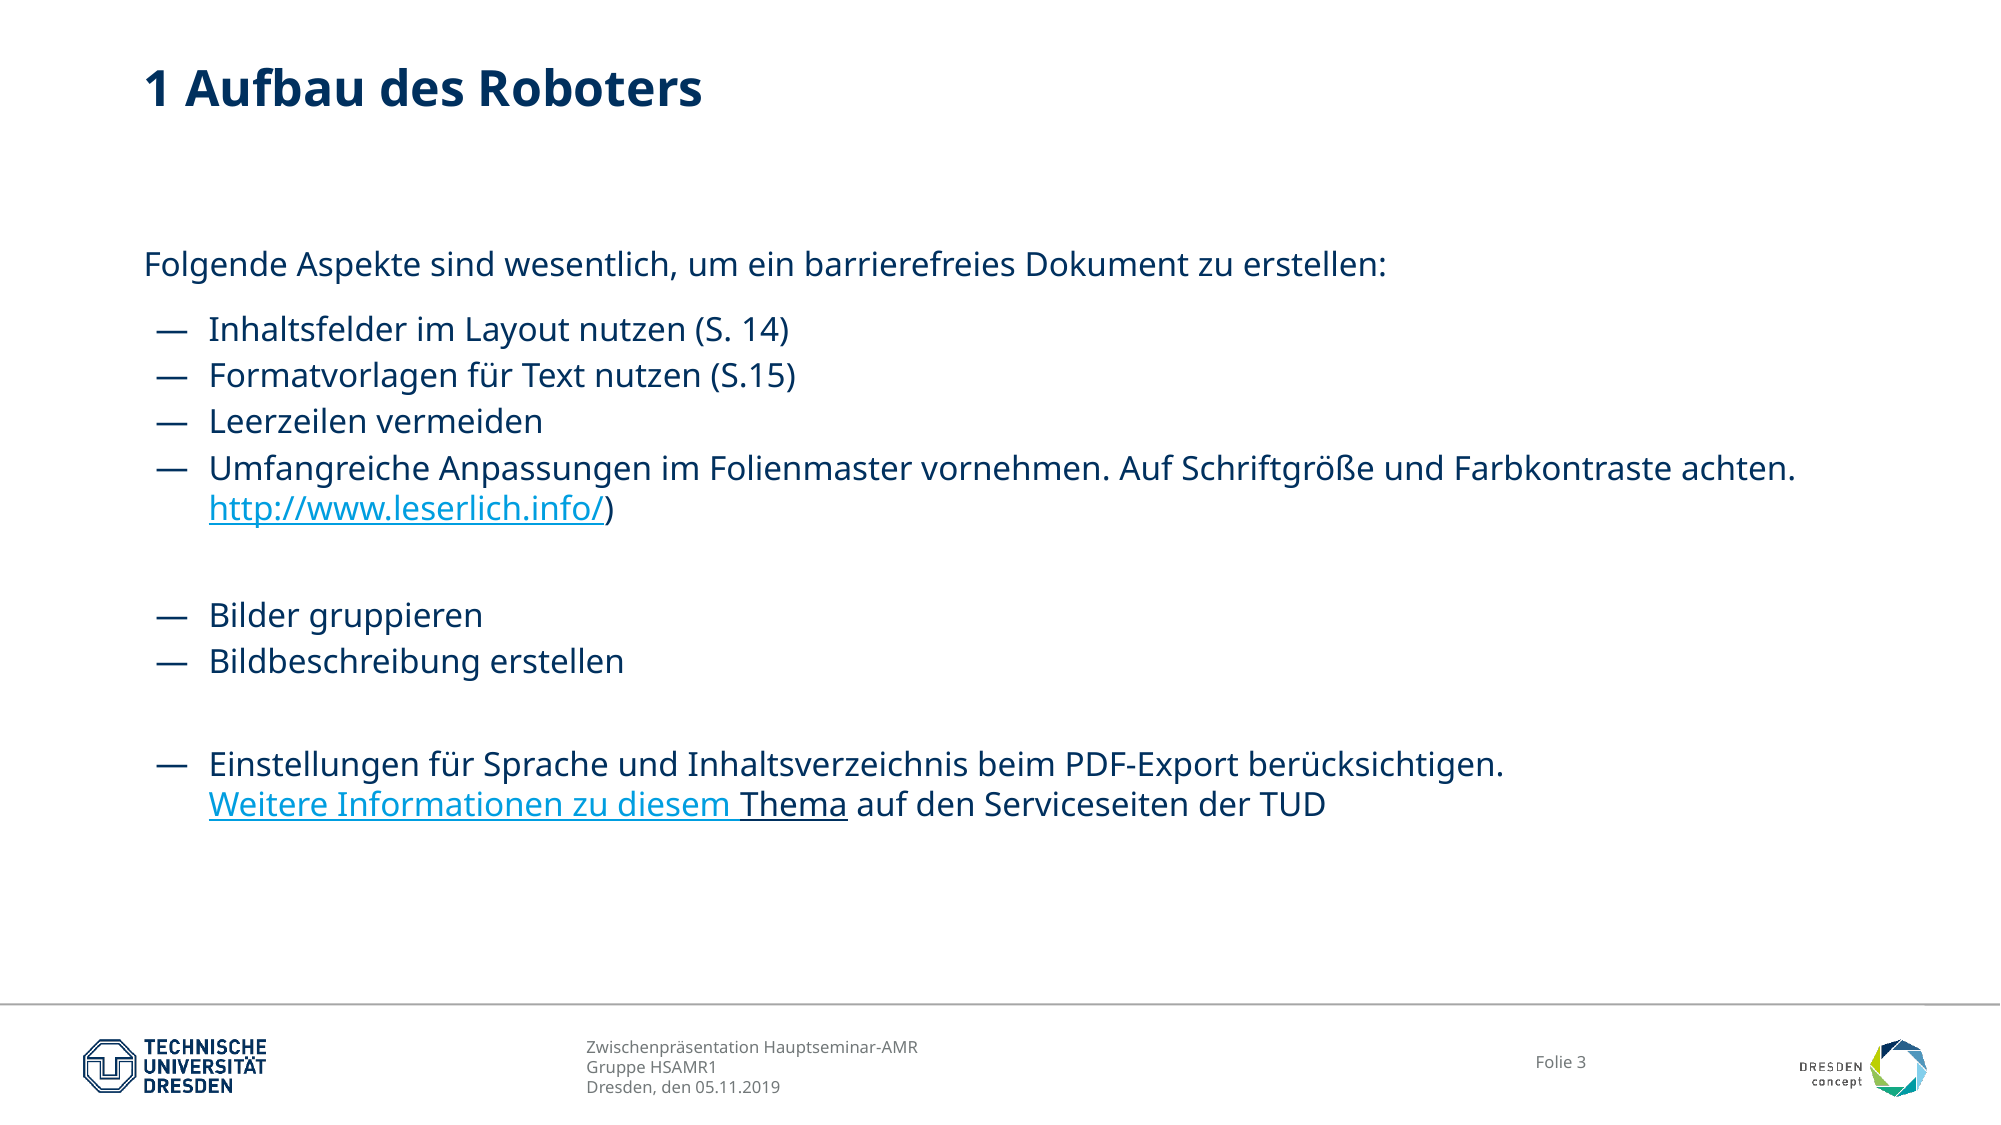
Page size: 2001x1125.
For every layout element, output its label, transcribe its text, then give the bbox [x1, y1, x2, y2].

picture [83, 1039, 266, 1093]
title 1 Aufbau des Roboters [143, 56, 1880, 169]
list Folgende Aspekte sind wesentlich, um ein barrierefreies Dokument zu erstellen: Inhaltsfelder im Layout nutzen (S. 14) Formatvorlagen für Text nutzen (S.15) Leerzeilen vermeiden Umfangreiche Anpassungen im Folienmaster vornehmen. Auf Schriftgröße und Farbkontraste achten. http://www.leserlich.info/) Bilder gruppieren Bildbeschreibung erstellen Einstellungen für Sprache und Inhaltsverzeichnis beim PDF-Export berücksichtigen. Weitere Informationen zu diesem Thema auf den Serviceseiten der TUD [143, 243, 1880, 957]
picture [1800, 1039, 1927, 1097]
